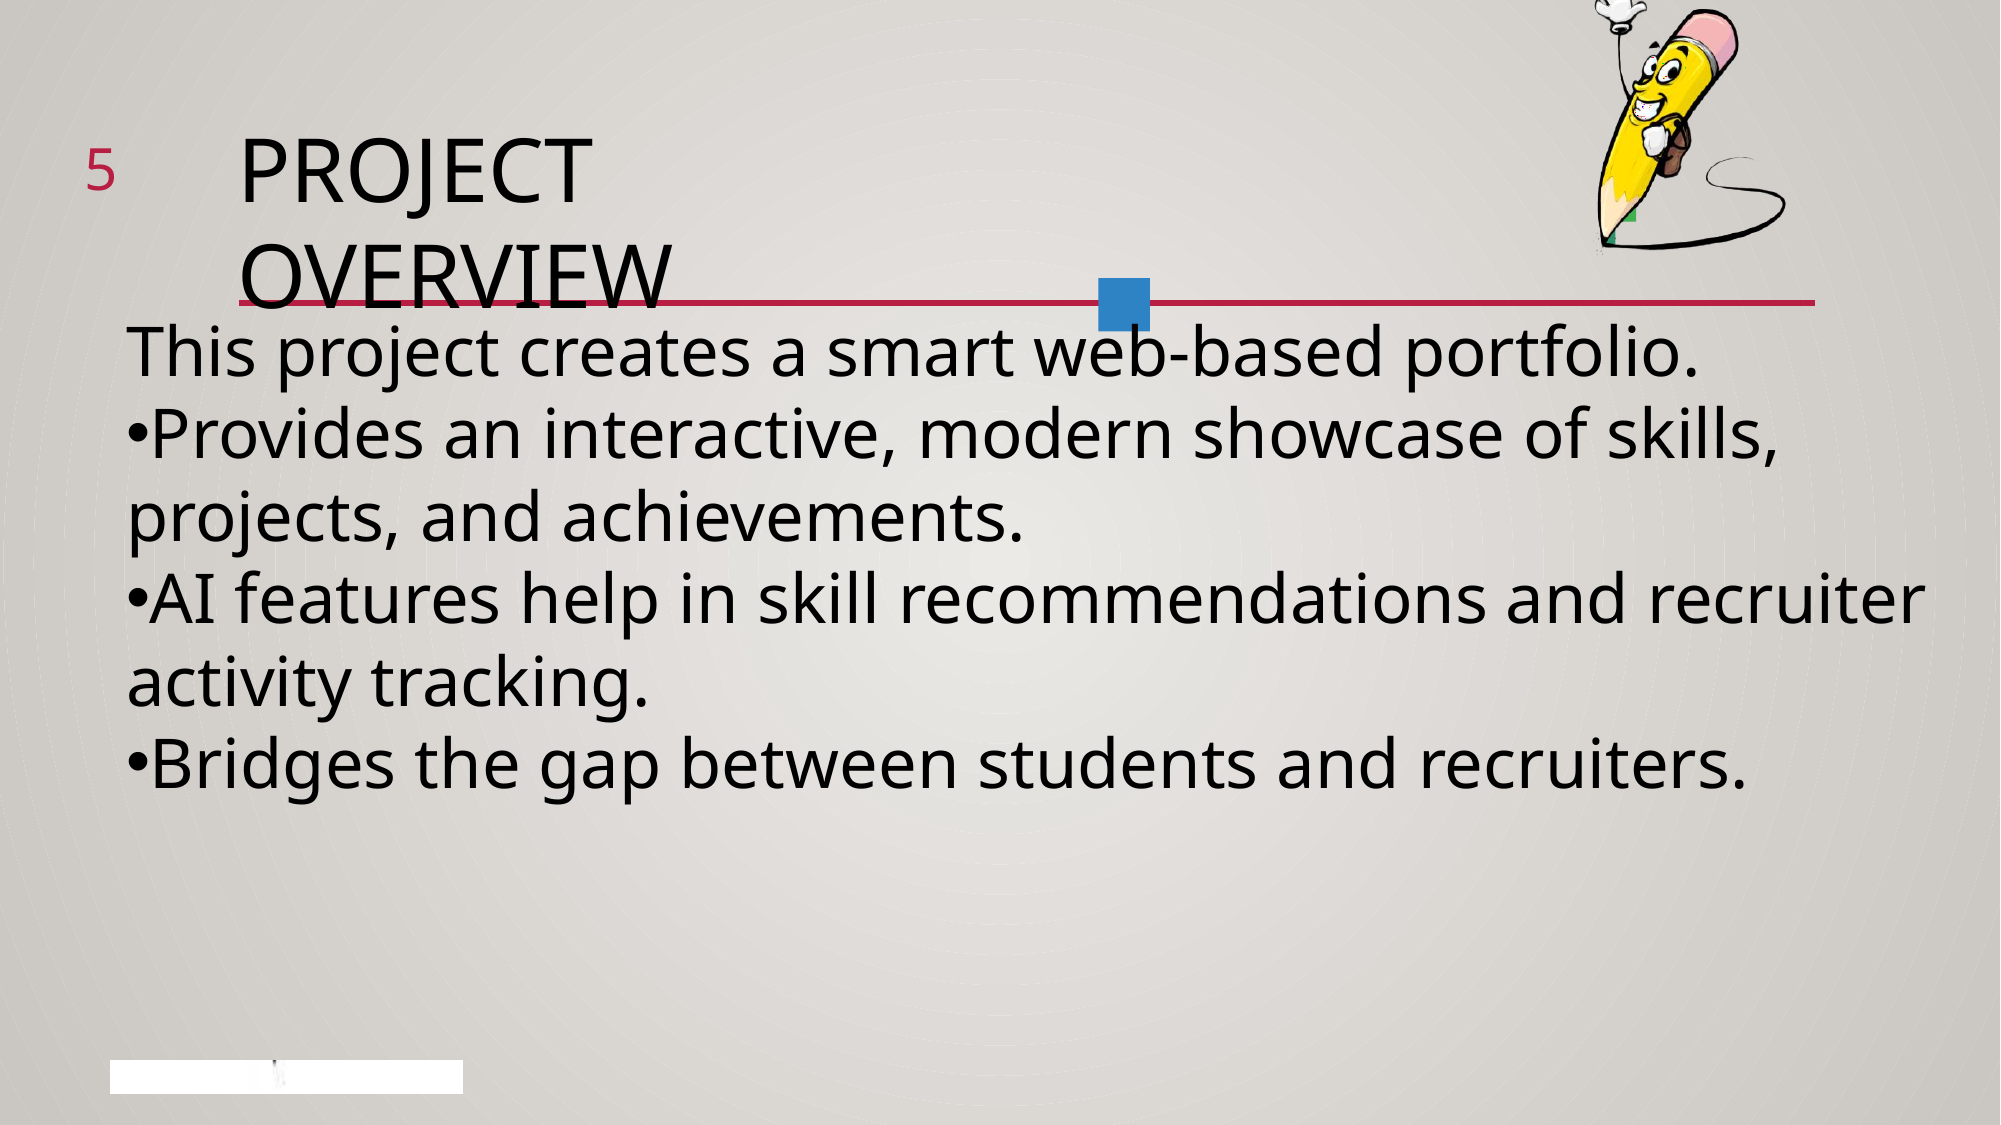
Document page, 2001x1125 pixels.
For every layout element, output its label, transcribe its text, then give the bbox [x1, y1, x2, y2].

picture [110, 1060, 463, 1094]
title PROJECT OVERVIEW [234, 110, 1099, 194]
slide_number 5 [78, 131, 212, 214]
picture [1549, 0, 1816, 278]
text_box [1098, 278, 1150, 300]
text_box This project creates a smart web-based portfolio. Provides an interactive, modern showcase of skills, projects, and achievements. AI features help in skill recommendations and recruiter activity tracking. Bridges the gap between students and recruiters. [110, 300, 2000, 566]
